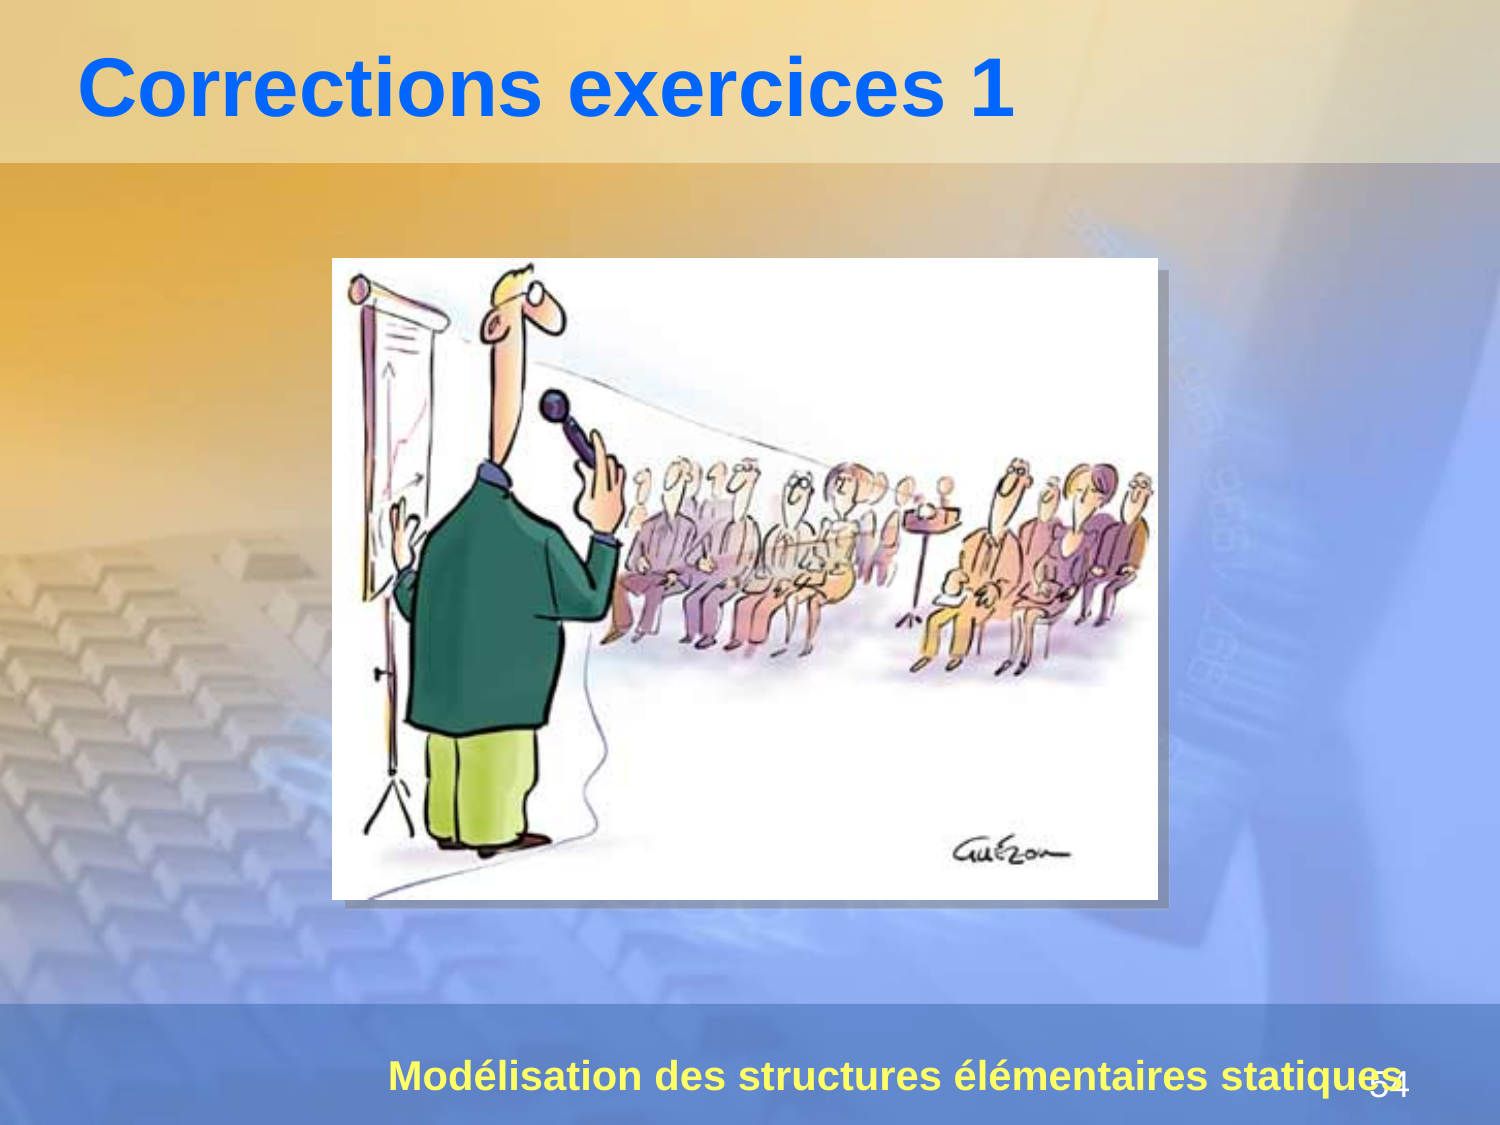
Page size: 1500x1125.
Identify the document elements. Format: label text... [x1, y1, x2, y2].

title Corrections exercices 1 [62, 37, 1469, 143]
picture [332, 258, 1158, 900]
text_box Modélisation des structures élémentaires statiques [388, 1049, 1404, 1099]
